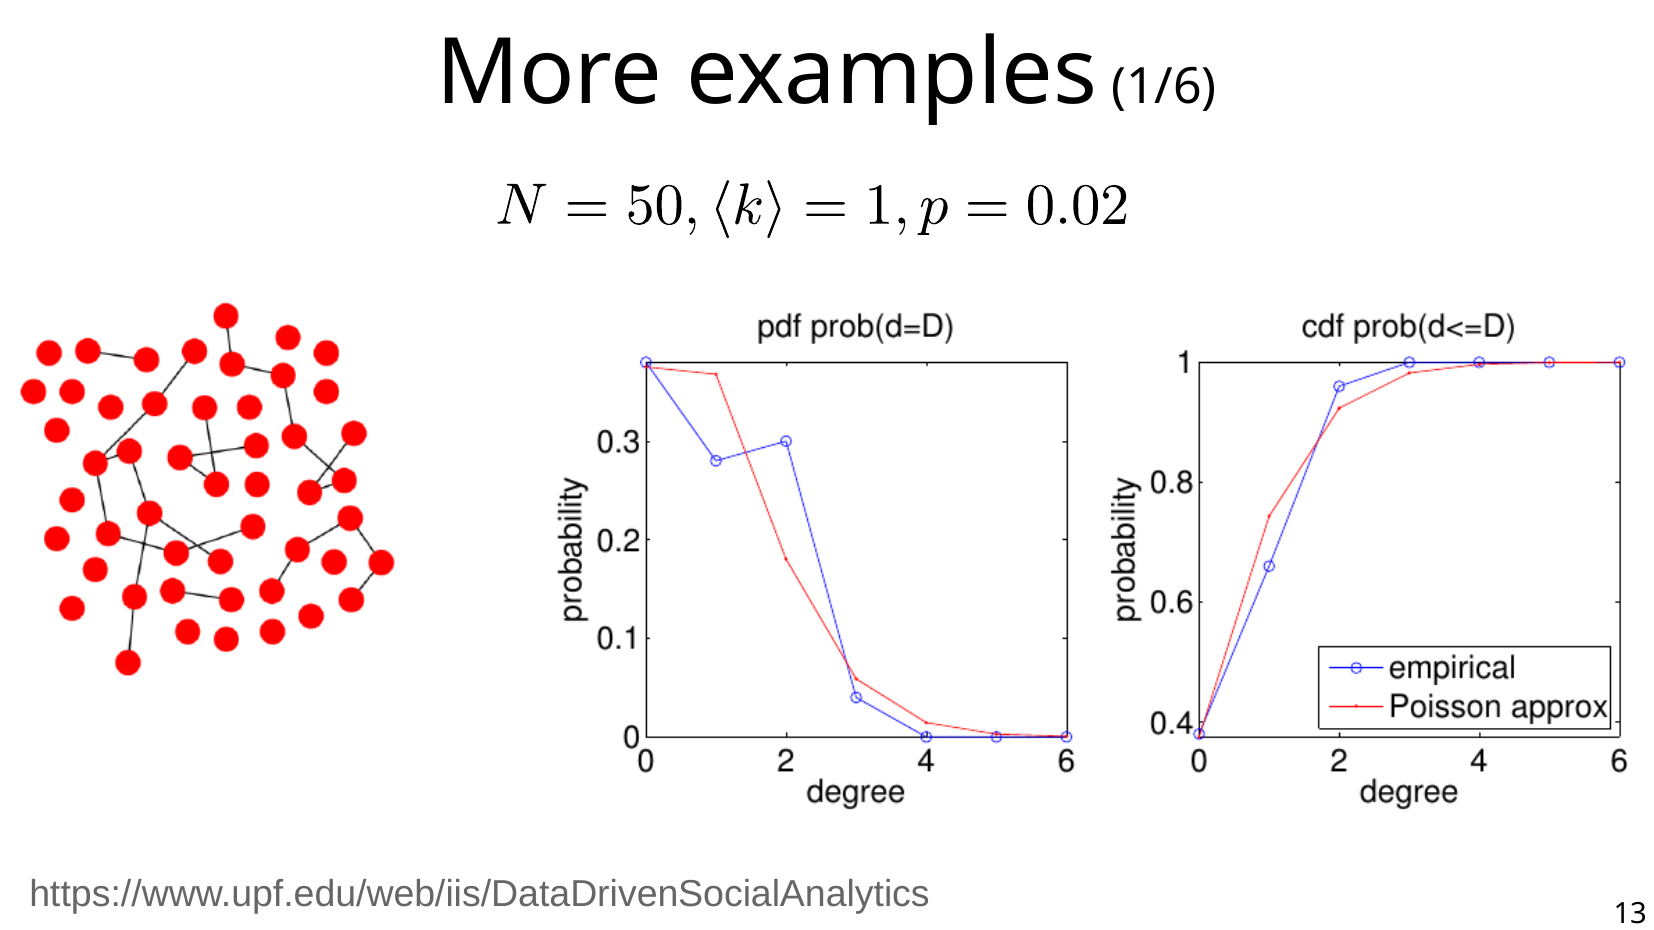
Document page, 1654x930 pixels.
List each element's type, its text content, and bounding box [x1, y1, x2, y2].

text_box https://www.upf.edu/web/iis/DataDrivenSocialAnalytics [14, 864, 1051, 916]
title More examples (1/6) [82, 1, 1571, 135]
text_box [495, 180, 1130, 239]
picture [0, 284, 1653, 844]
